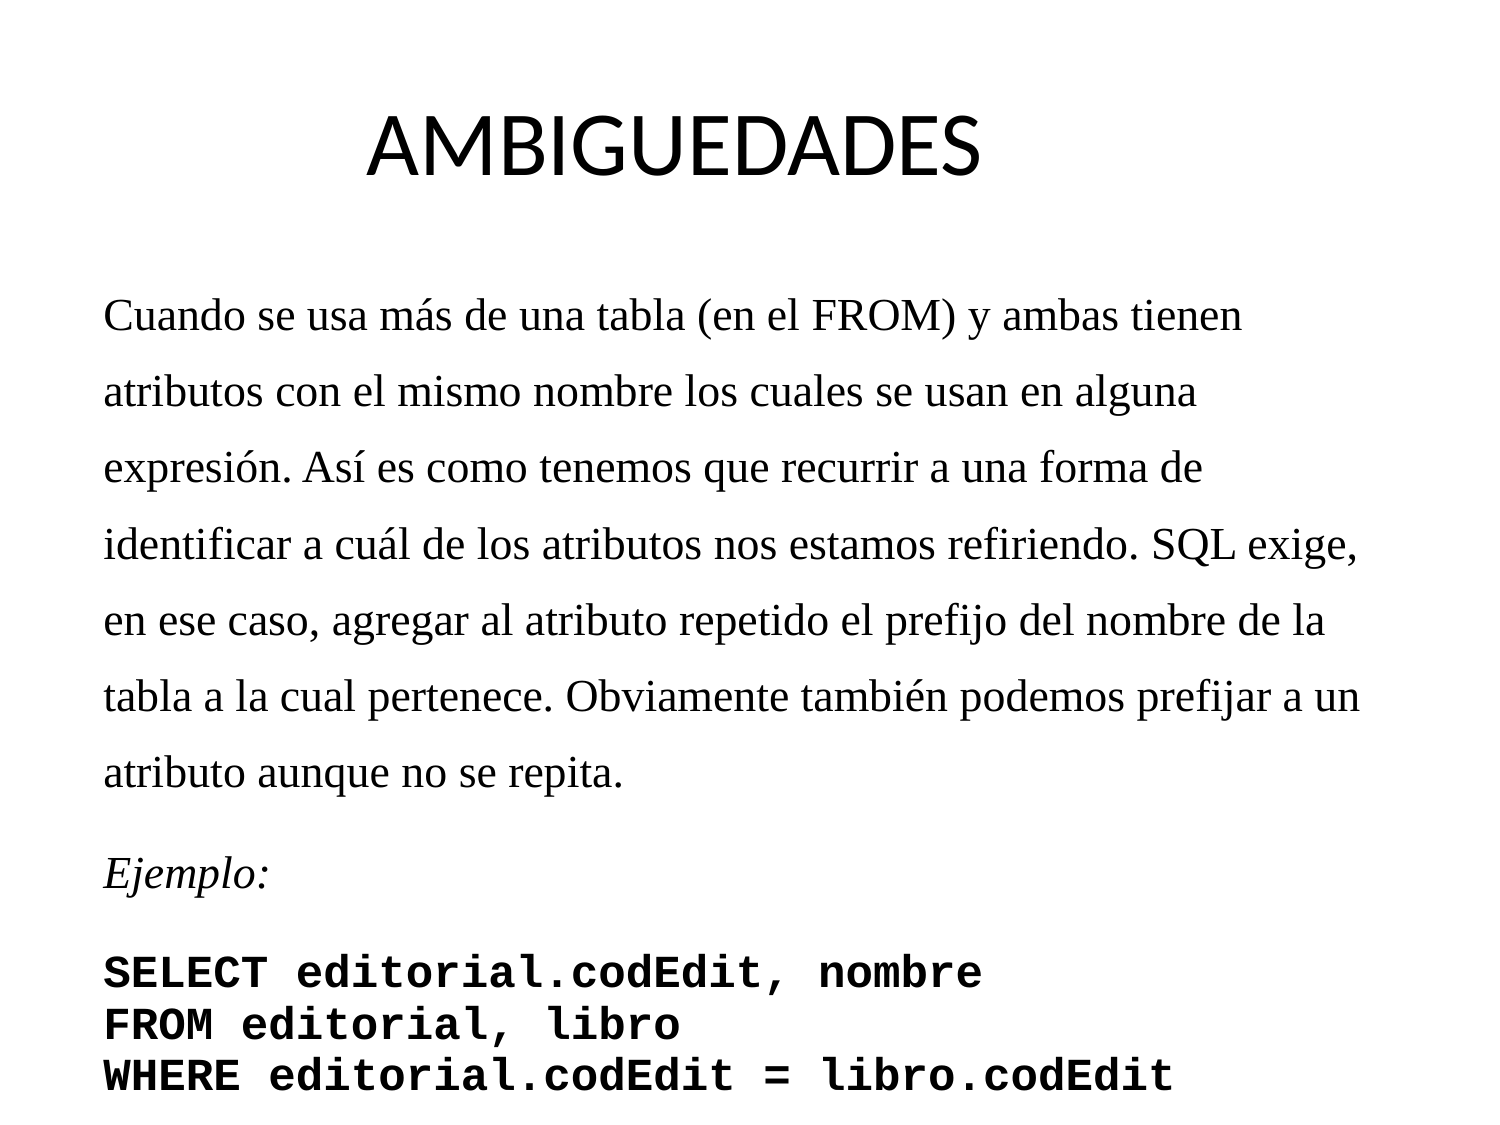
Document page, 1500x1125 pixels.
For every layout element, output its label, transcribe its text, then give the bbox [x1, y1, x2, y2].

text_box Cuando se usa más de una tabla (en el FROM) y ambas tienen atributos con el mismo nombre los cuales se usan en alguna expresión. Así es como tenemos que recurrir a una forma de identificar a cuál de los atributos nos estamos refiriendo. SQL exige, en ese caso, agregar al atributo repetido el prefijo del nombre de la tabla a la cual pertenece. Obviamente también podemos prefijar a un atributo aunque no se repita. Ejemplo: SELECT editorial.codEdit, nombre FROM editorial, libro WHERE editorial.codEdit = libro.codEdit [88, 206, 1388, 1116]
title AMBIGUEDADES [0, 45, 1351, 233]
